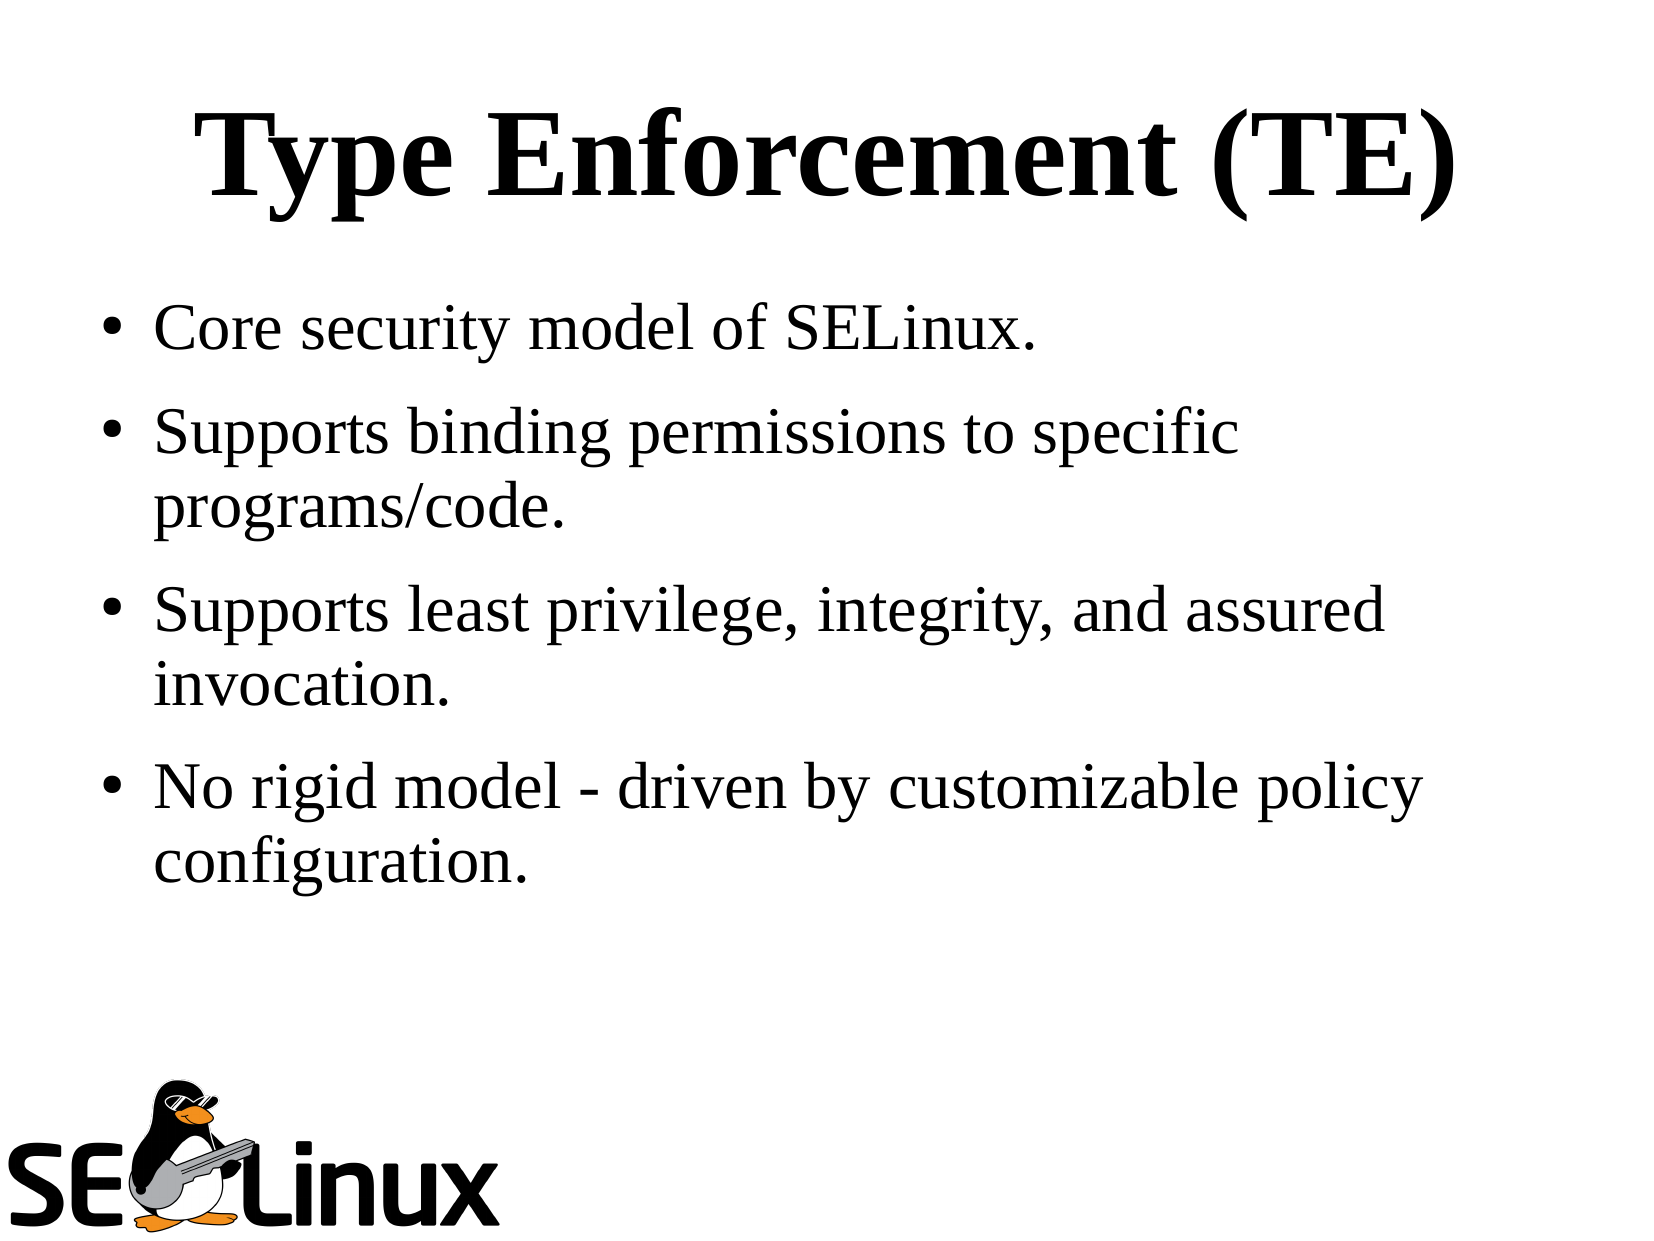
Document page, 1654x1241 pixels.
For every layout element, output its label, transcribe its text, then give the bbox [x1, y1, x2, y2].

picture [0, 919, 526, 1241]
title Type Enforcement (TE) [82, 49, 1571, 257]
list Core security model of SELinux. Supports binding permissions to specific programs/code. Supports least privilege, integrity, and assured invocation. No rigid model - driven by customizable policy configuration. [82, 290, 1571, 1010]
